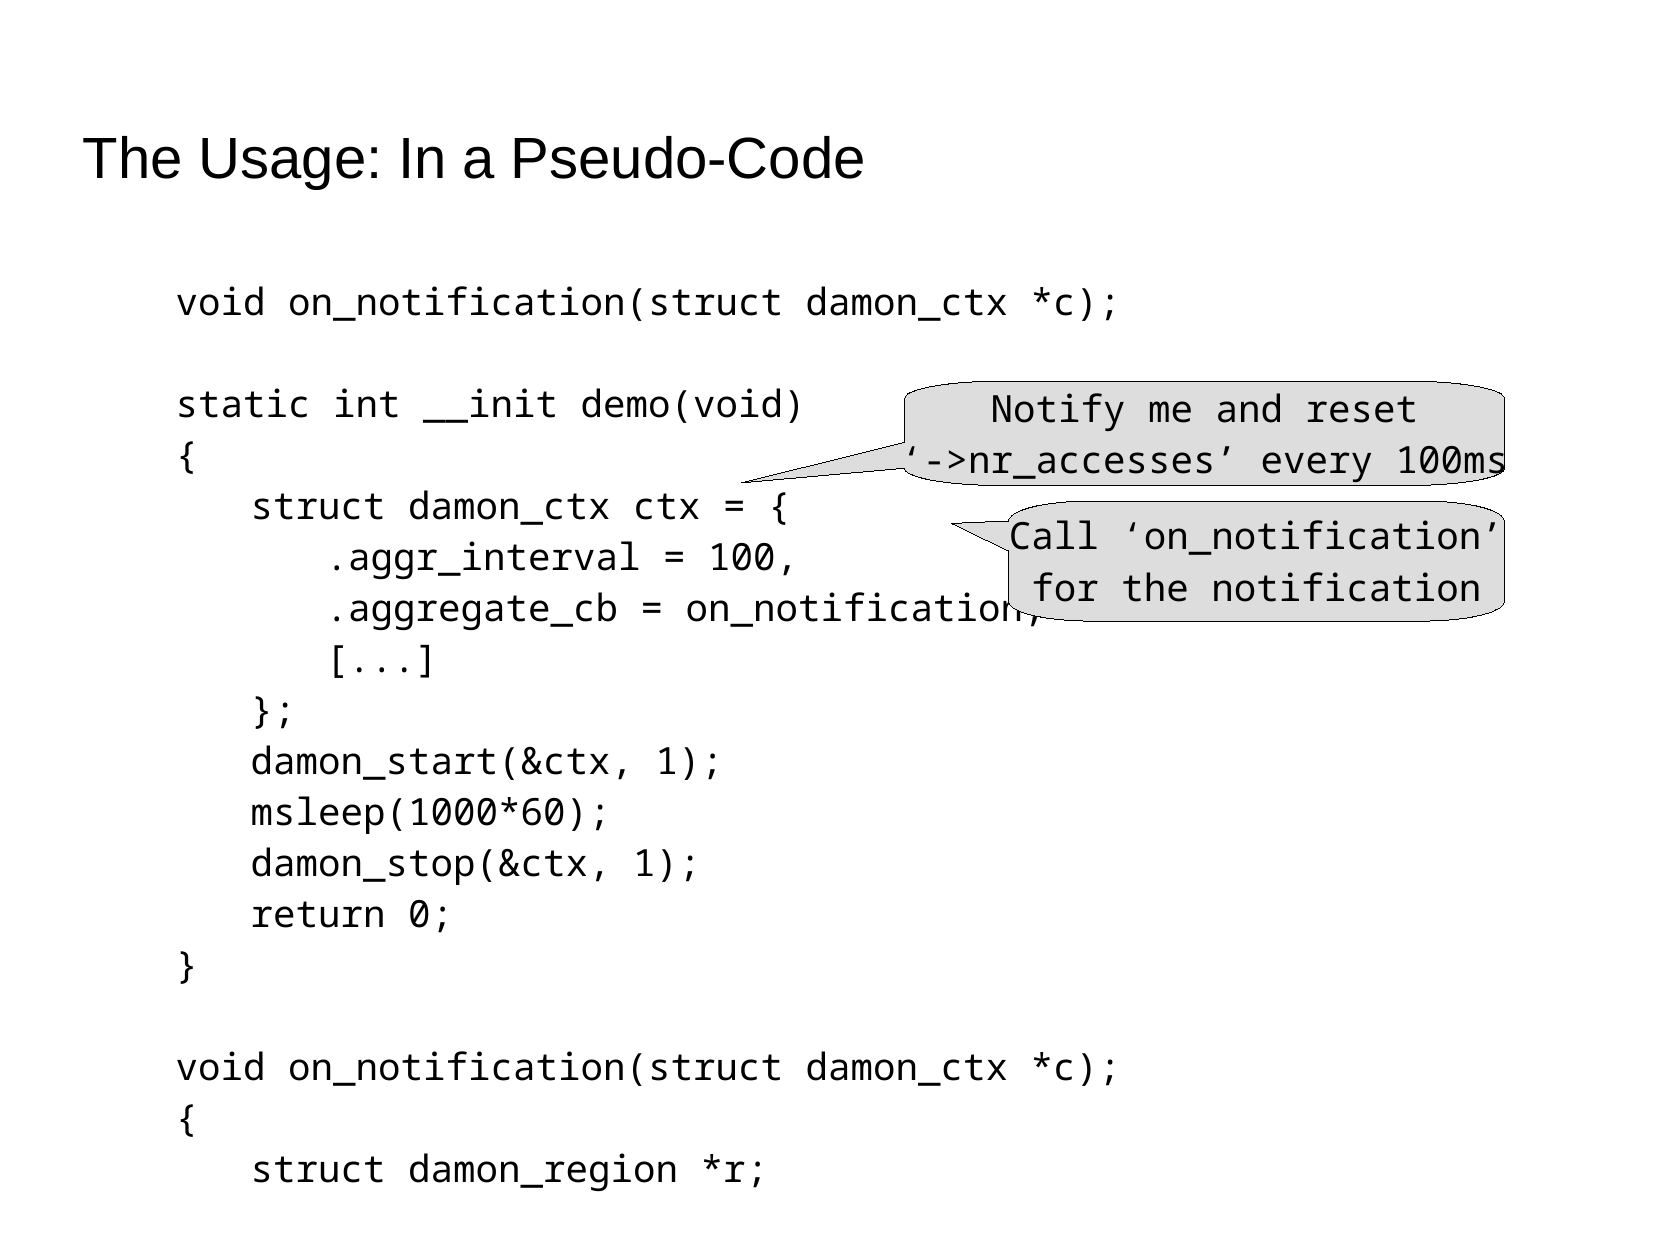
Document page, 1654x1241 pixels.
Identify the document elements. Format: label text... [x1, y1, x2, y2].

text_box void on_notification(struct damon_ctx *c); static int __init demo(void) { struct damon_ctx ctx = { .aggr_interval = 100, .aggregate_cb = on_notification, [...] }; damon_start(&ctx, 1); msleep(1000*60); damon_stop(&ctx, 1); return 0; } void on_notification(struct damon_ctx *c); { struct damon_region *r; damon_for_each_region(r, c) pr_info(“%lu-%lu accessed %u times during last 100ms\n”, r->start, r->end, r->nr_accesses); } [160, 267, 1426, 1151]
text_box Notify me and reset ‘->nr_accesses’ every 100ms [741, 381, 1505, 486]
text_box Call ‘on_notification’ for the notification [951, 501, 1505, 622]
title The Usage: In a Pseudo-Code [82, 108, 1571, 210]
